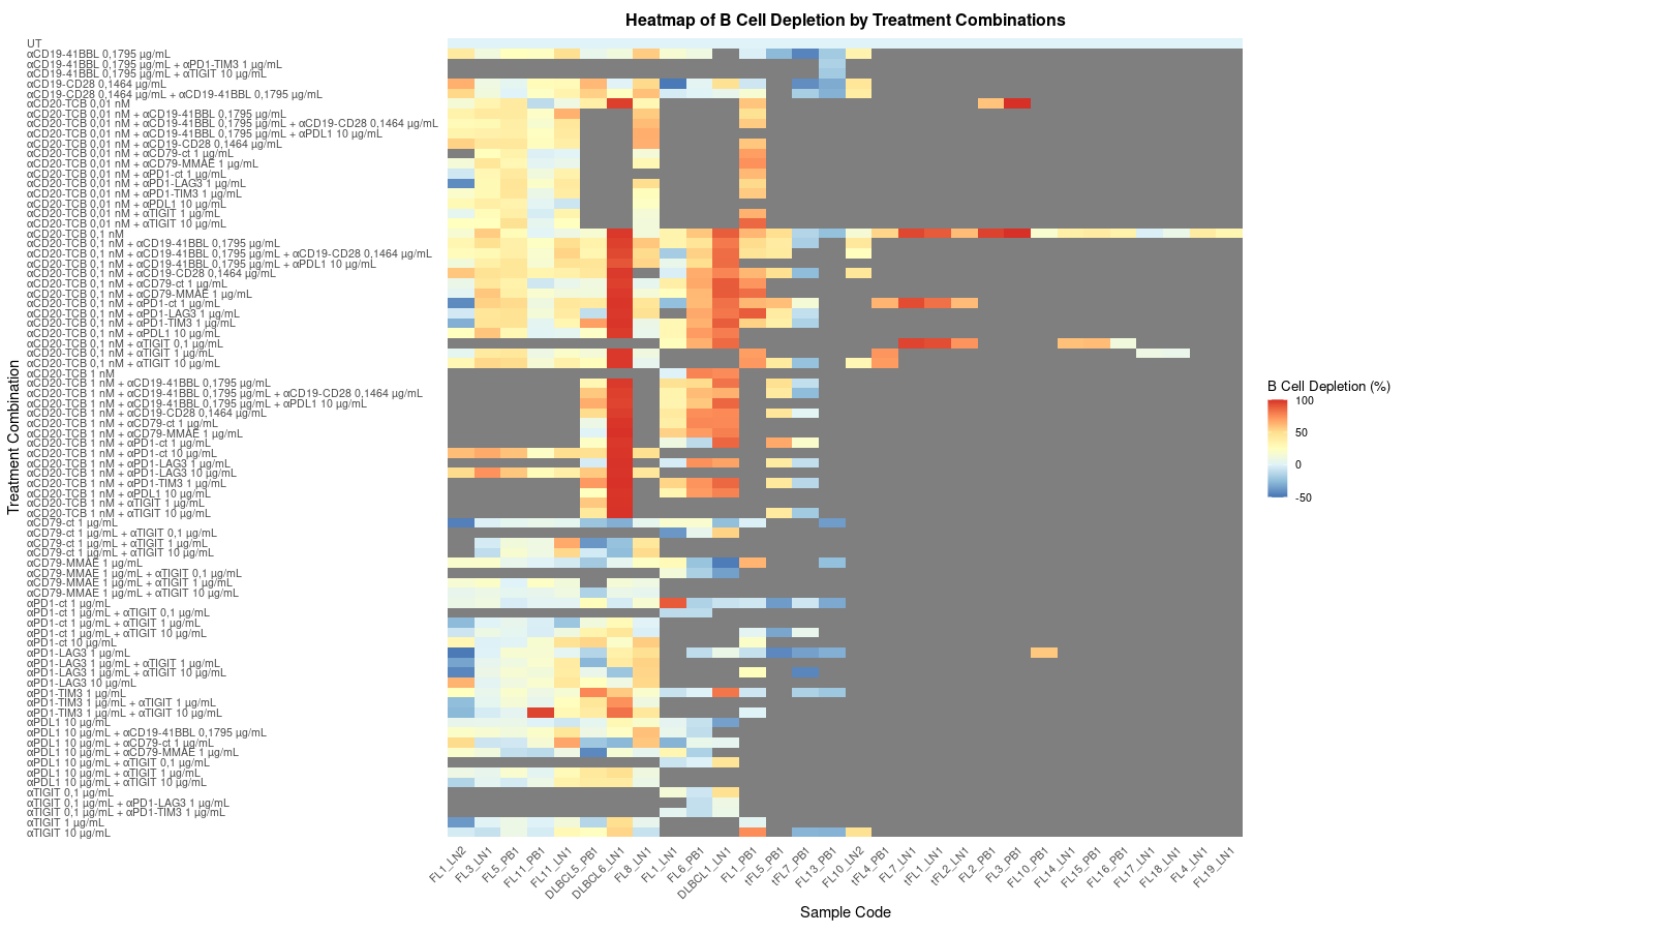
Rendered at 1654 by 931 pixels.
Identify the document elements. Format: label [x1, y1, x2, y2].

picture [0, 2, 1406, 931]
